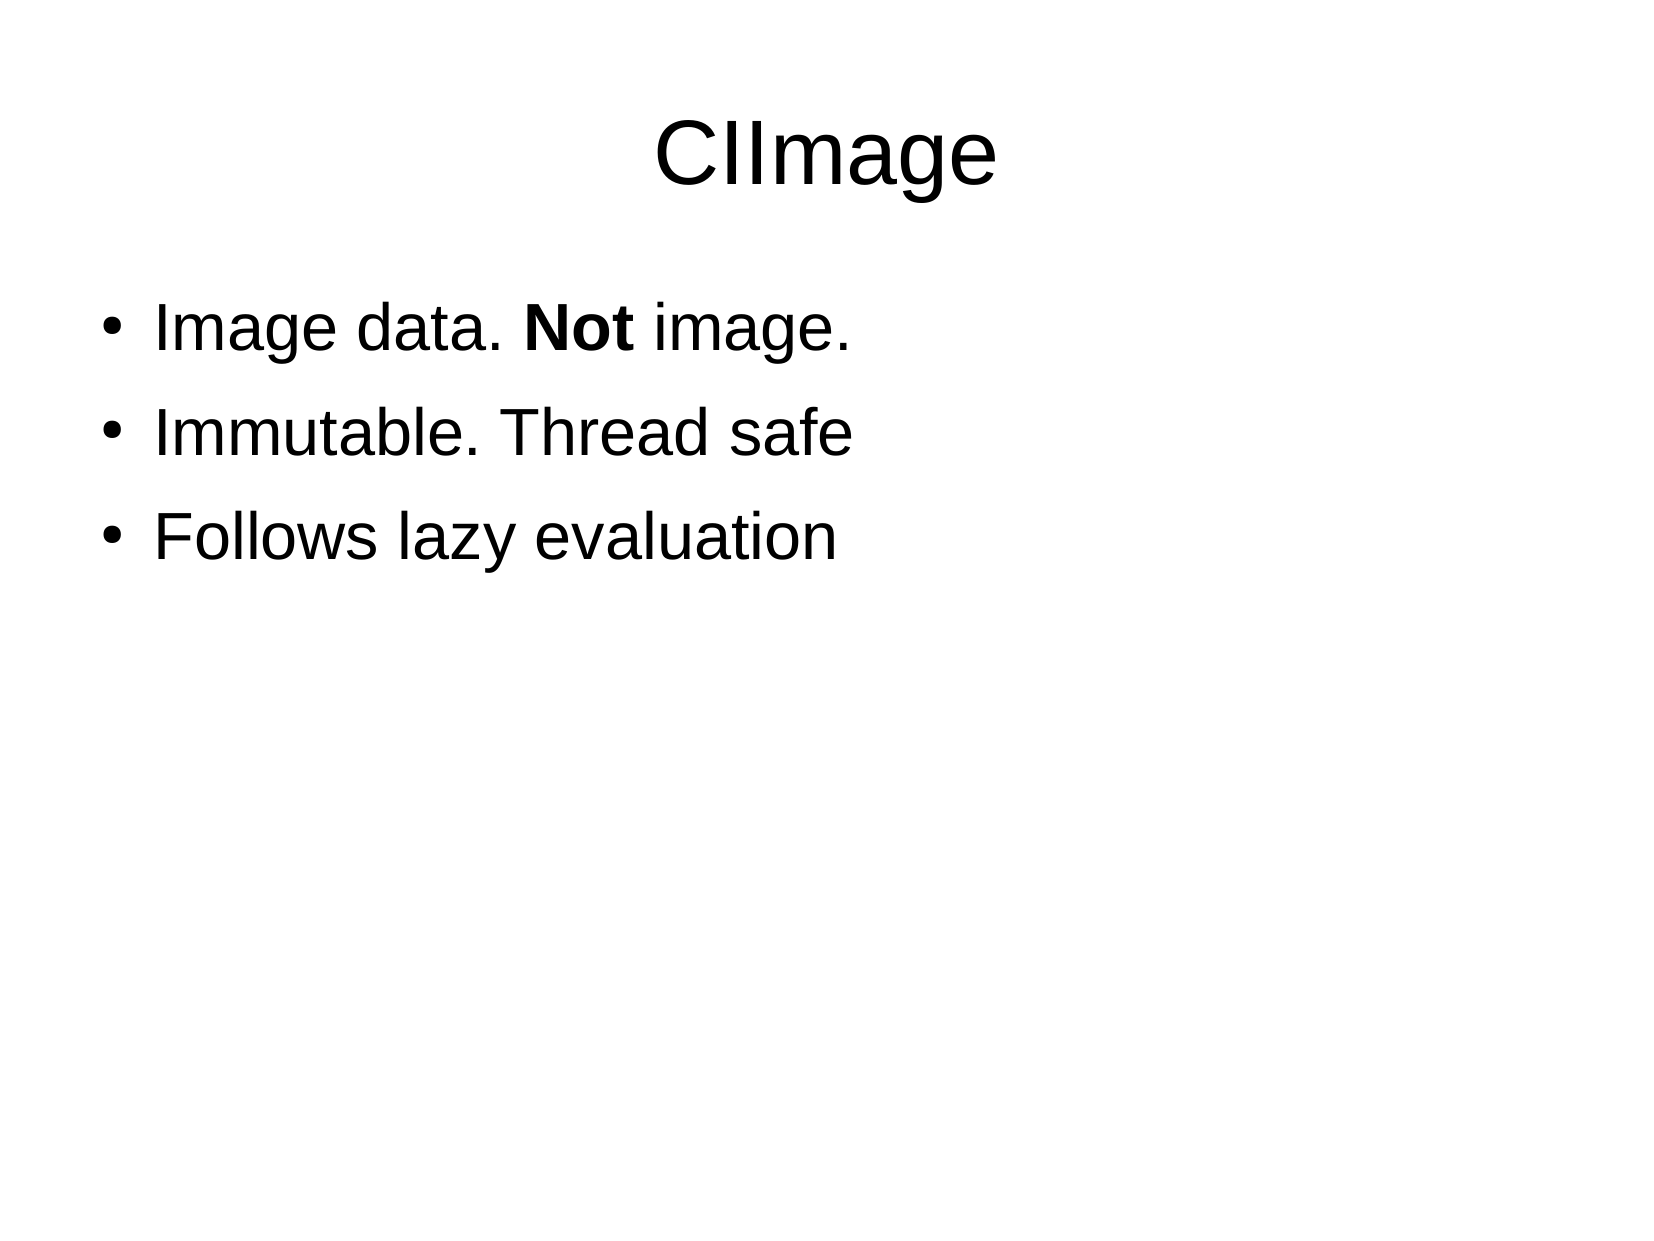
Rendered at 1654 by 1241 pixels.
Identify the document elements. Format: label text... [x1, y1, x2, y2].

list Image data. Not image. Immutable. Thread safe Follows lazy evaluation [82, 290, 1571, 1109]
title CIImage [82, 49, 1571, 257]
